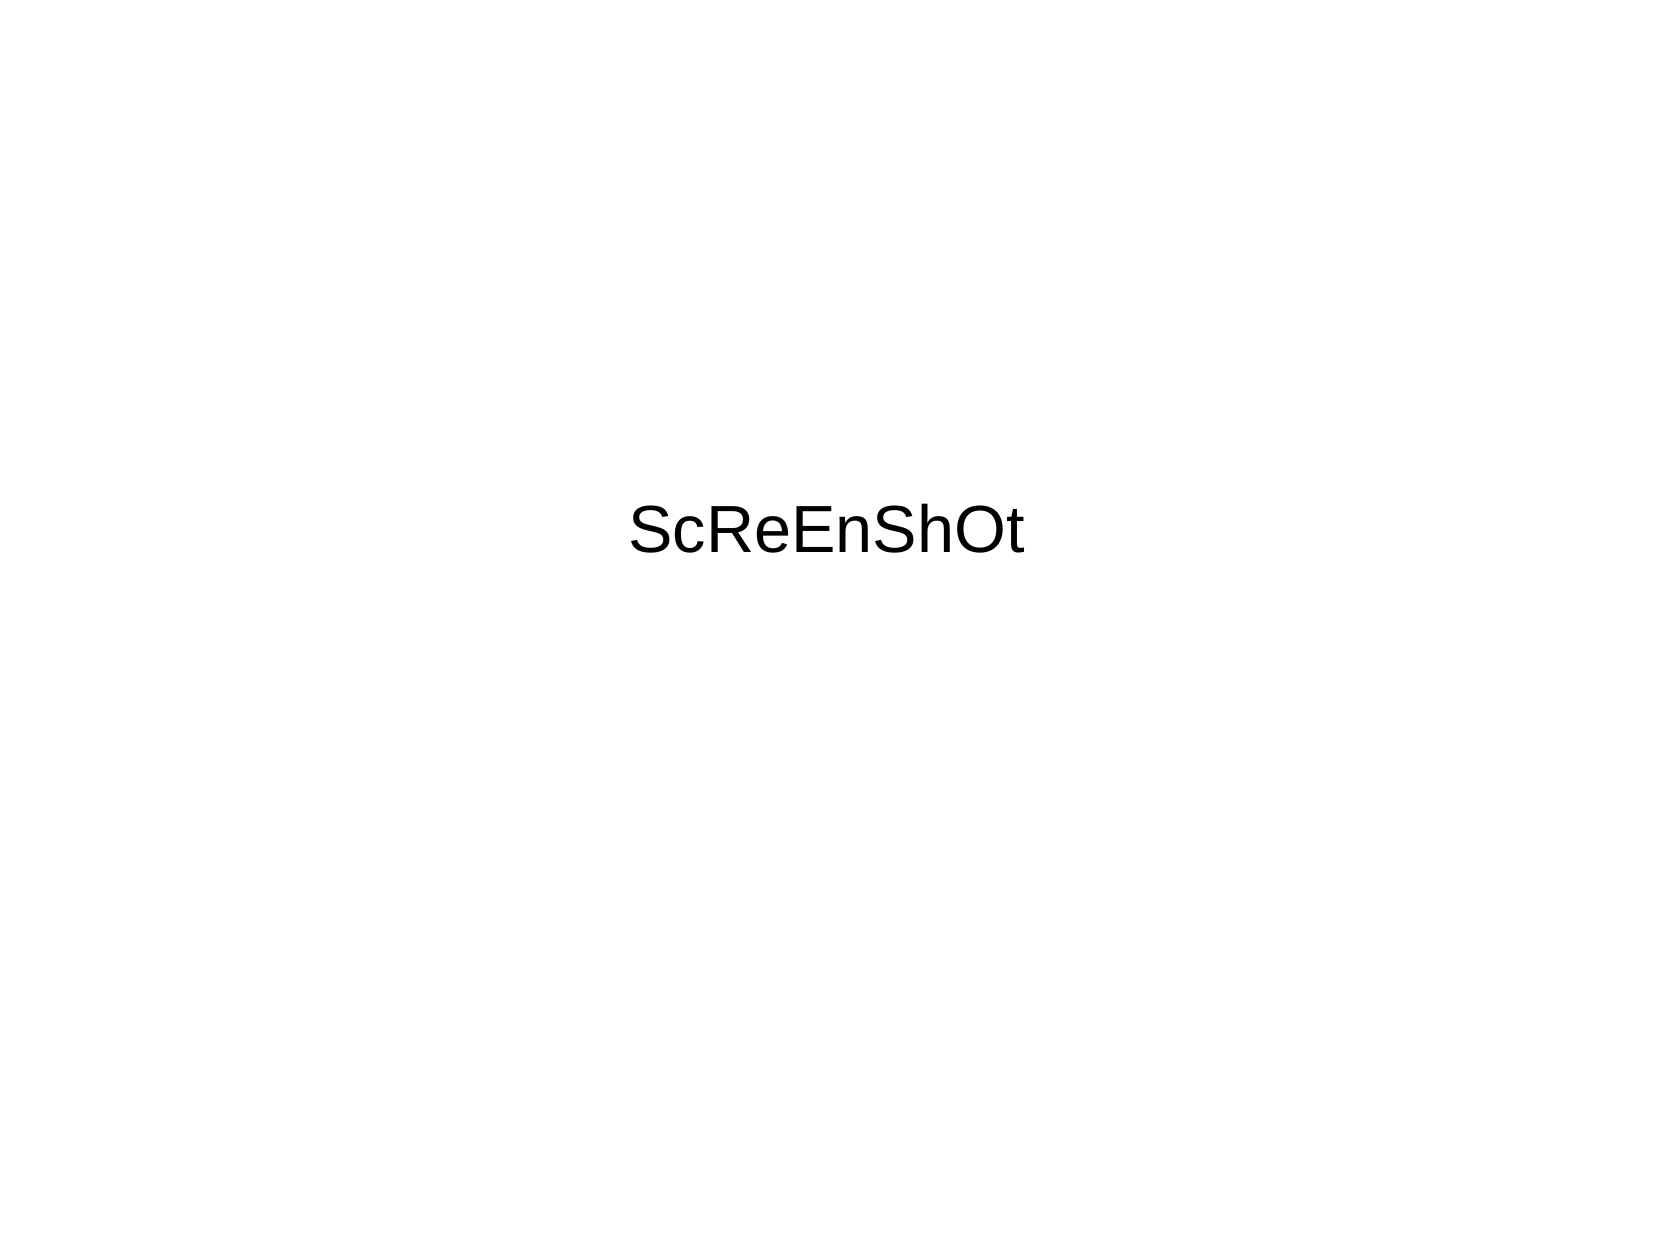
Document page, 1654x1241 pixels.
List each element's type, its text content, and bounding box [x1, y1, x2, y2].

subtitle ScReEnShOt [82, 49, 1571, 1010]
